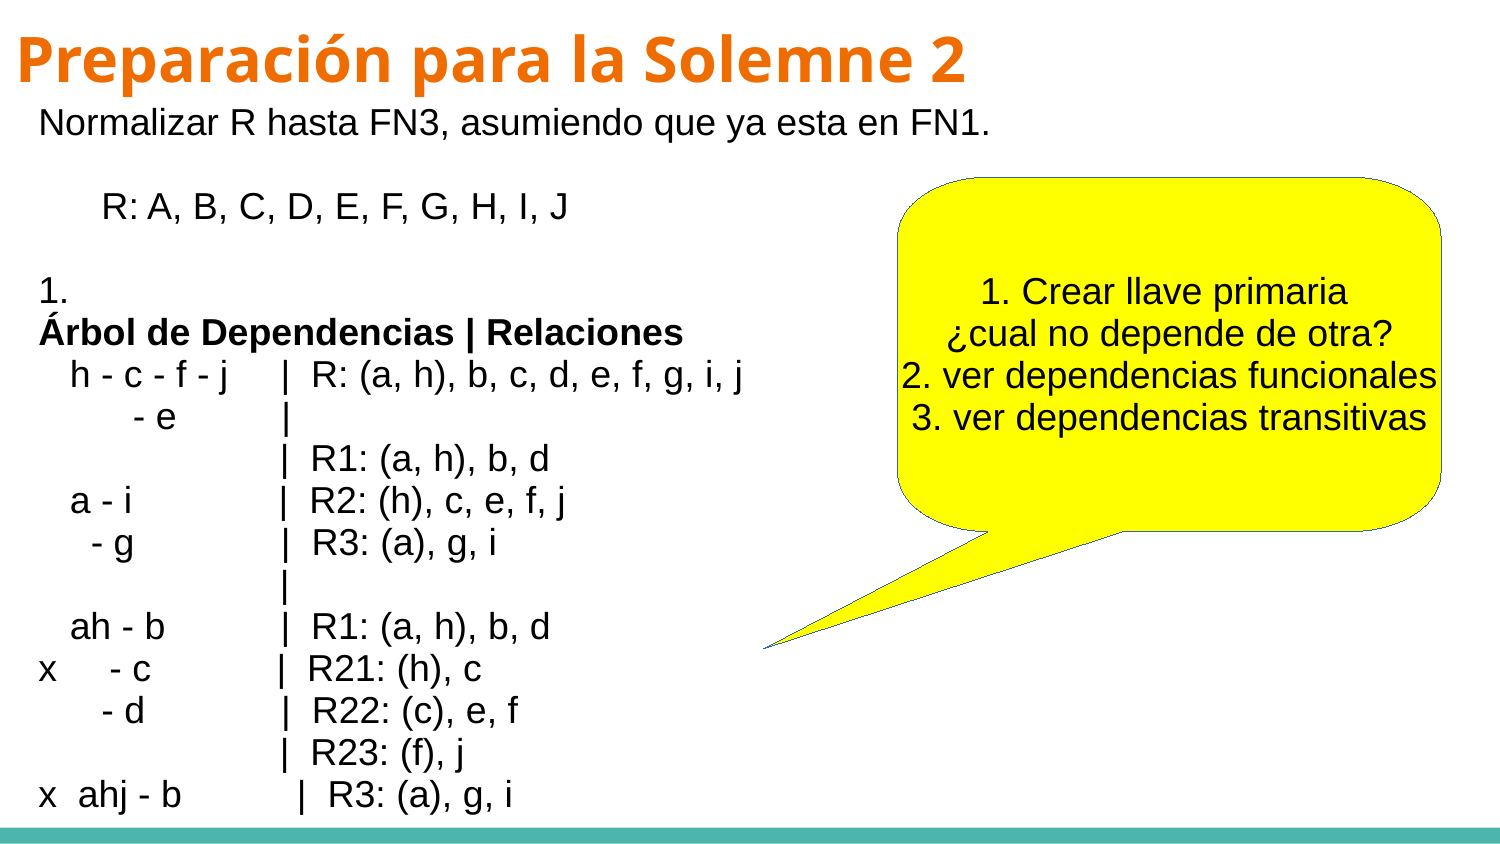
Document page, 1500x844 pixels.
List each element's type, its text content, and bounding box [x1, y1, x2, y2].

text_box 1. Crear llave primaria ¿cual no depende de otra? 2. ver dependencias funcionales 3. ver dependencias transitivas [763, 177, 1442, 649]
text_box Normalizar R hasta FN3, asumiendo que ya esta en FN1. R: A, B, C, D, E, F, G, H, I, J 1. Árbol de Dependencias | Relaciones h - c - f - j | R: (a, h), b, c, d, e, f, g, i, j - e | | R1: (a, h), b, d a - i | R2: (h), c, e, f, j - g | R3: (a), g, i | ah - b | R1: (a, h), b, d x - c | R21: (h), c - d | R22: (c), e, f | R23: (f), j x ahj - b | R3: (a), g, i [23, 94, 1394, 844]
title Preparación para la Solemne 2 [0, 0, 1398, 116]
